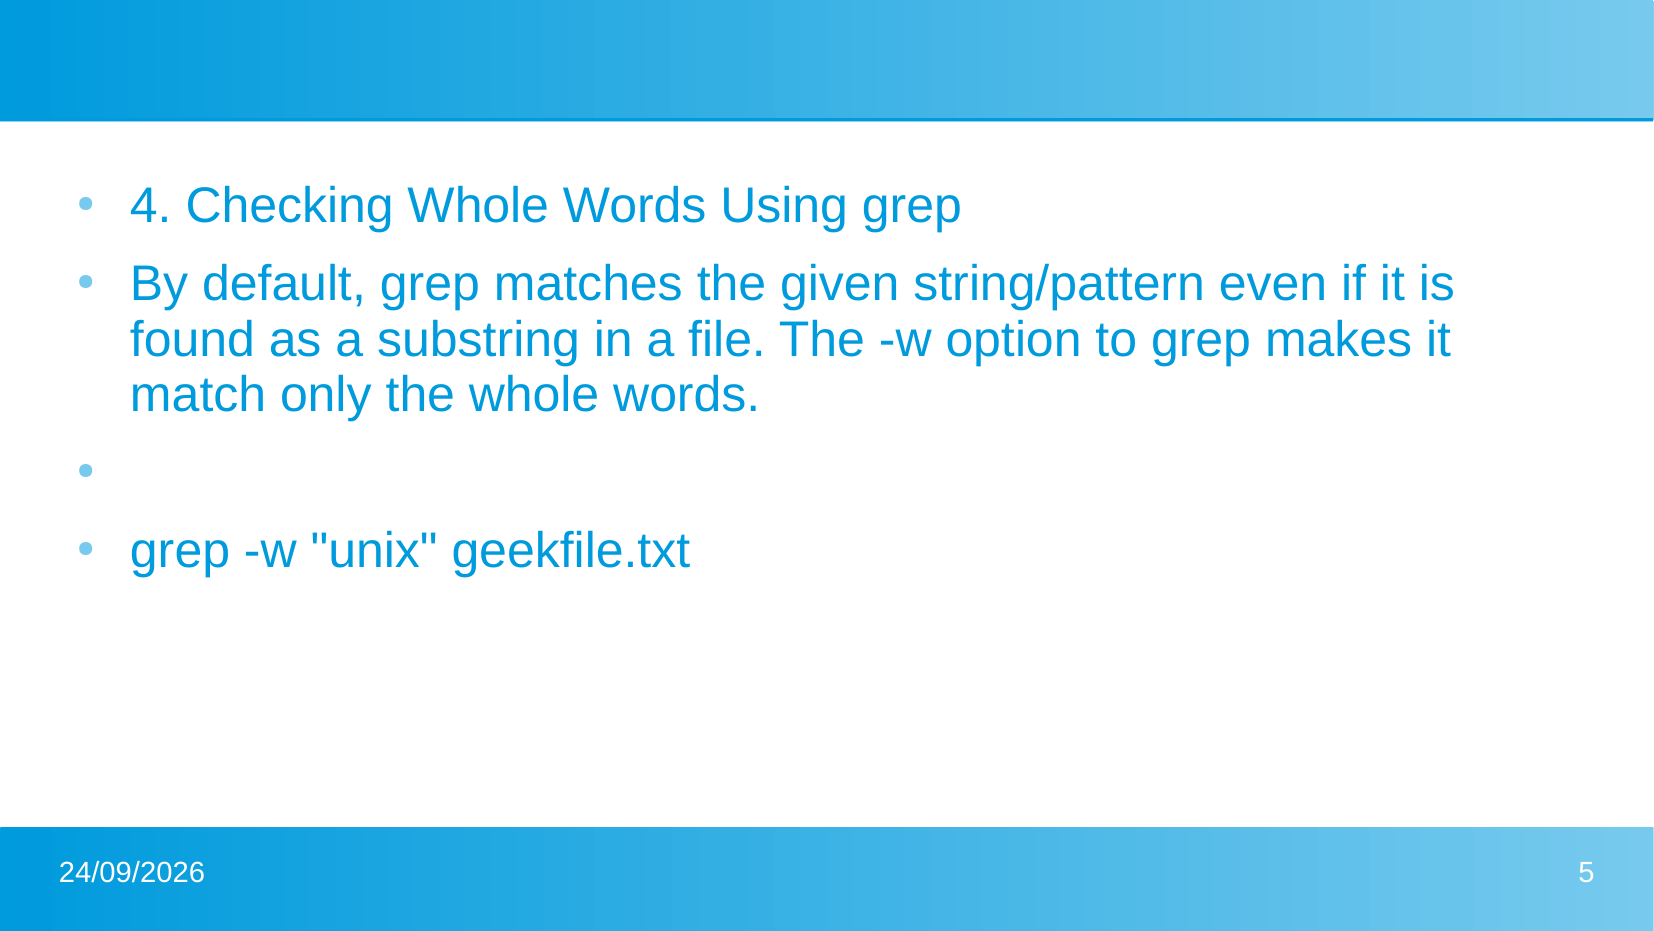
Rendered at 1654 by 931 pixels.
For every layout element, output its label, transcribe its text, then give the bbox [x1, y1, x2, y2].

list 4. Checking Whole Words Using grep By default, grep matches the given string/pattern even if it is found as a substring in a file. The -w option to grep makes it match only the whole words. grep -w "unix" geekfile.txt [59, 177, 1595, 768]
